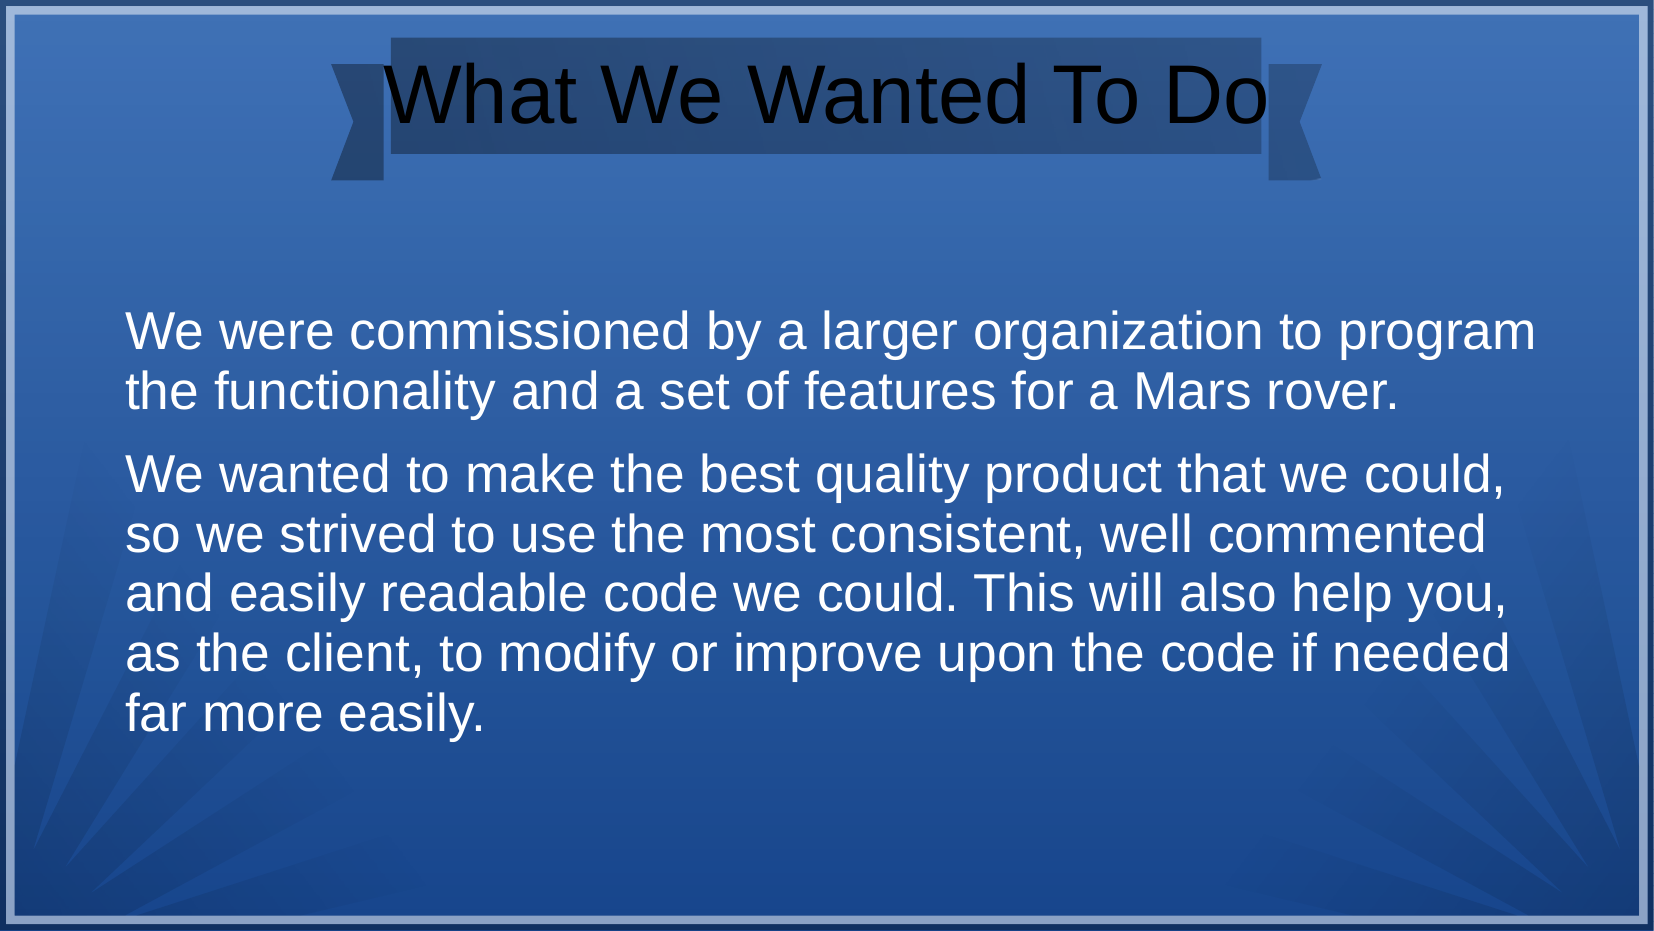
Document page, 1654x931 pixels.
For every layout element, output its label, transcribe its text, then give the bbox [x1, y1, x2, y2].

list We were commissioned by a larger organization to program the functionality and a set of features for a Mars rover. We wanted to make the best quality product that we could, so we strived to use the most consistent, well commented and easily readable code we could. This will also help you, as the client, to modify or improve upon the code if needed far more easily. [82, 217, 1571, 758]
title What We Wanted To Do [377, 25, 1276, 164]
